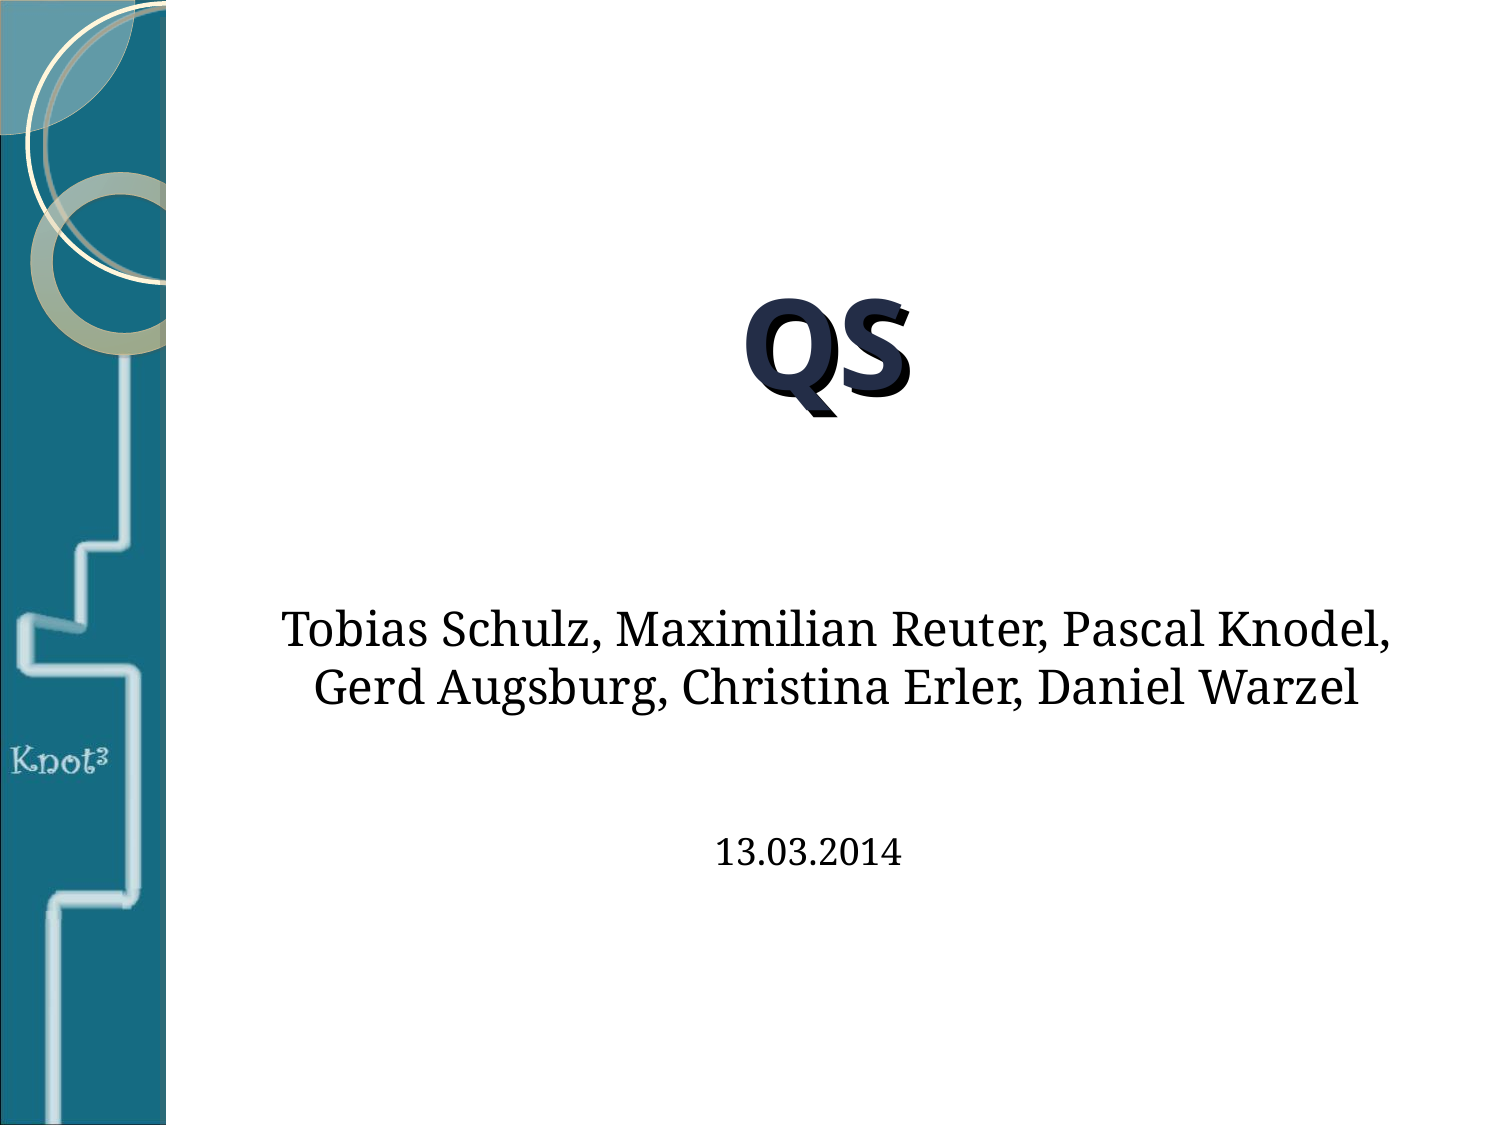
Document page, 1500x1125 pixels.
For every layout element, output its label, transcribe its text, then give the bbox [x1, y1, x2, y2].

title QS [147, 246, 1500, 434]
text_box Tobias Schulz, Maximilian Reuter, Pascal Knodel, Gerd Augsburg, Christina Erler, Daniel Warzel [222, 562, 1453, 751]
text_box 13.03.2014 [434, 820, 1184, 881]
